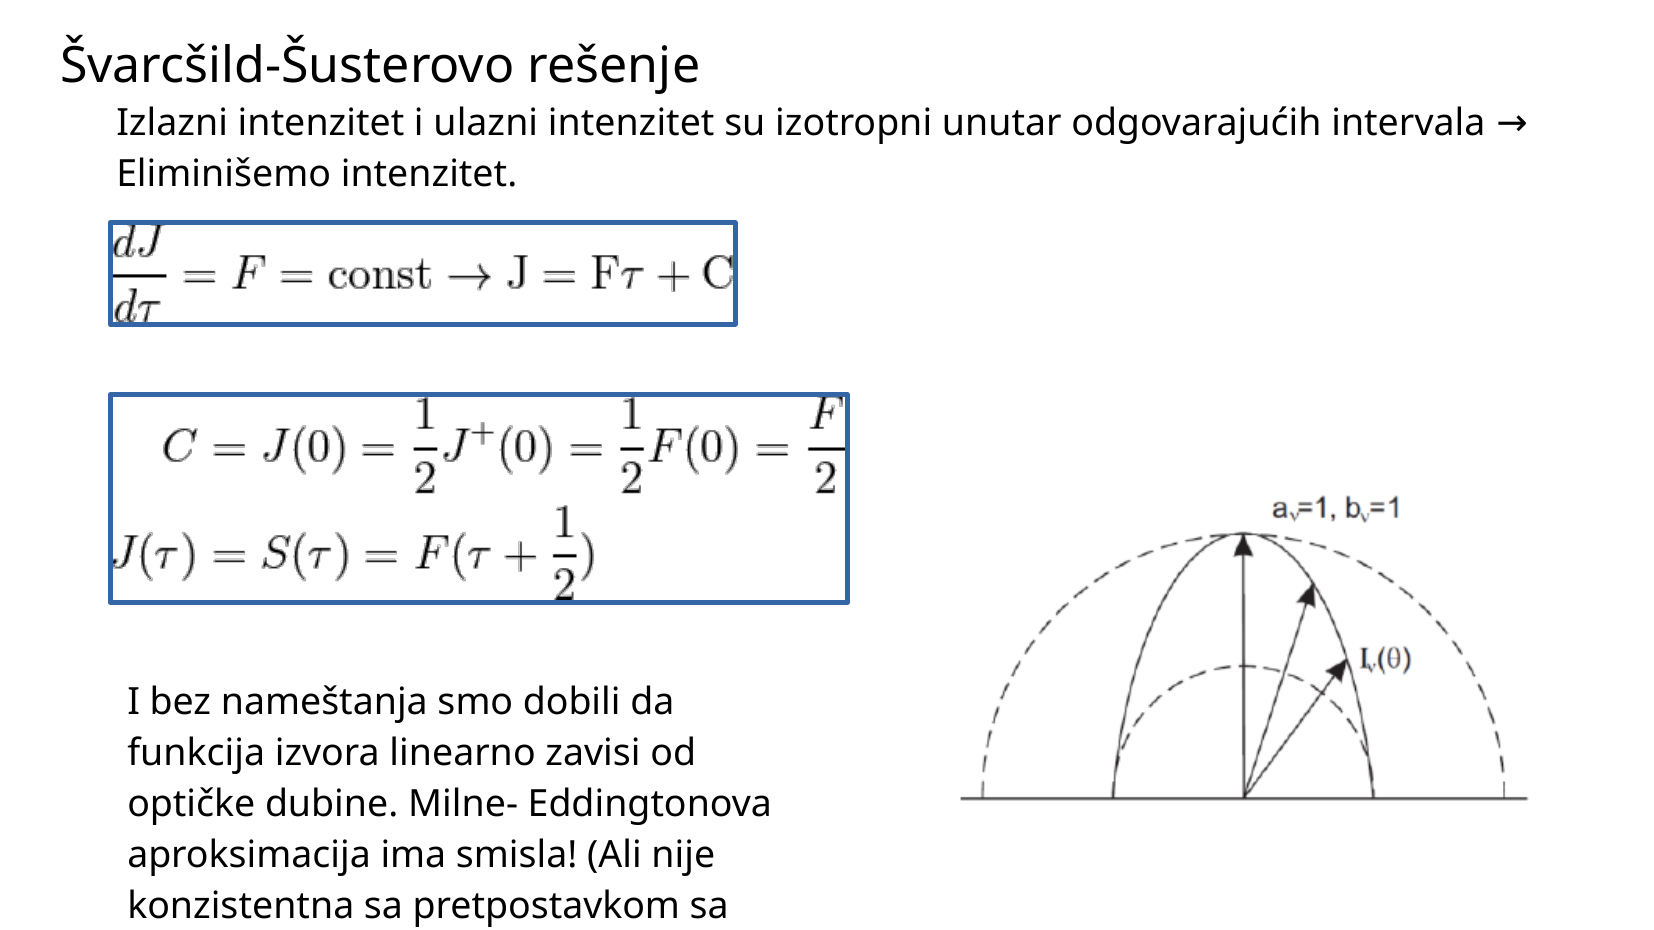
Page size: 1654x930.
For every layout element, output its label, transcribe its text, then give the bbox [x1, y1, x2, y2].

text_box I bez nameštanja smo dobili da funkcija izvora linearno zavisi od optičke dubine. Milne- Eddingtonova aproksimacija ima smisla! (Ali nije konzistentna sa pretpostavkom sa početka!) [112, 667, 826, 905]
title Švarcšild-Šusterovo rešenje [59, 13, 1648, 113]
picture [900, 449, 1613, 832]
list Izlazni intenzitet i ulazni intenzitet su izotropni unutar odgovarajućih intervala → Eliminišemo intenzitet. [45, 95, 1635, 826]
picture [112, 396, 846, 601]
picture [112, 225, 733, 322]
